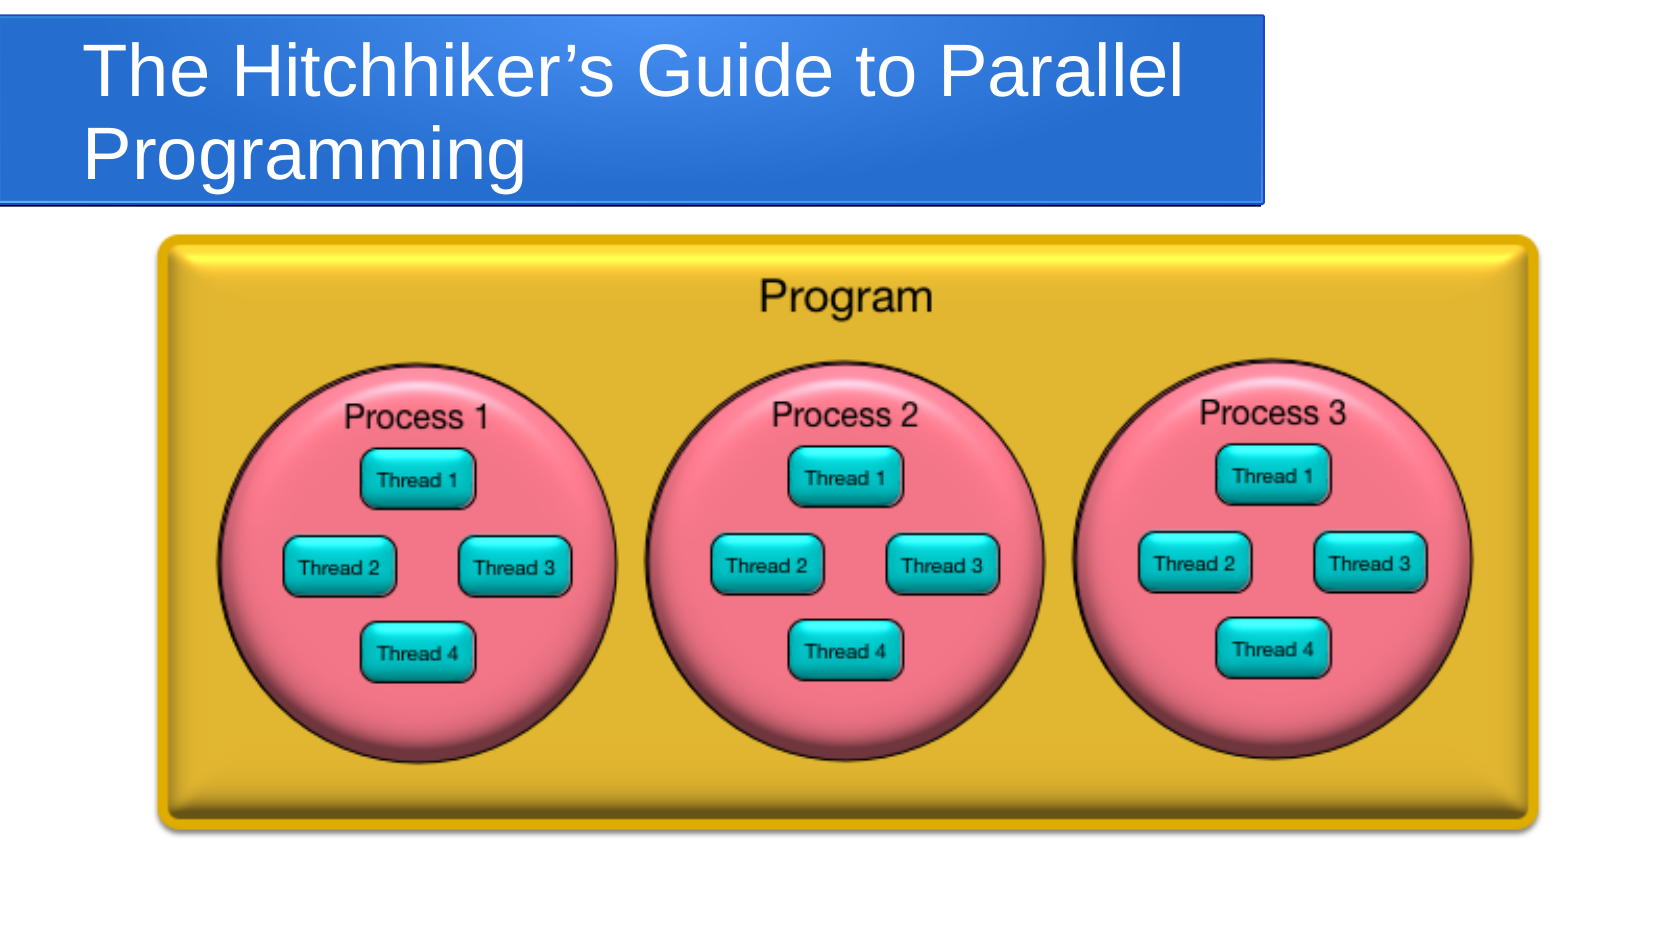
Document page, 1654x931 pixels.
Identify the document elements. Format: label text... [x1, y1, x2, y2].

title The Hitchhiker’s Guide to Parallel Programming [82, 29, 1235, 196]
picture [135, 212, 1560, 851]
